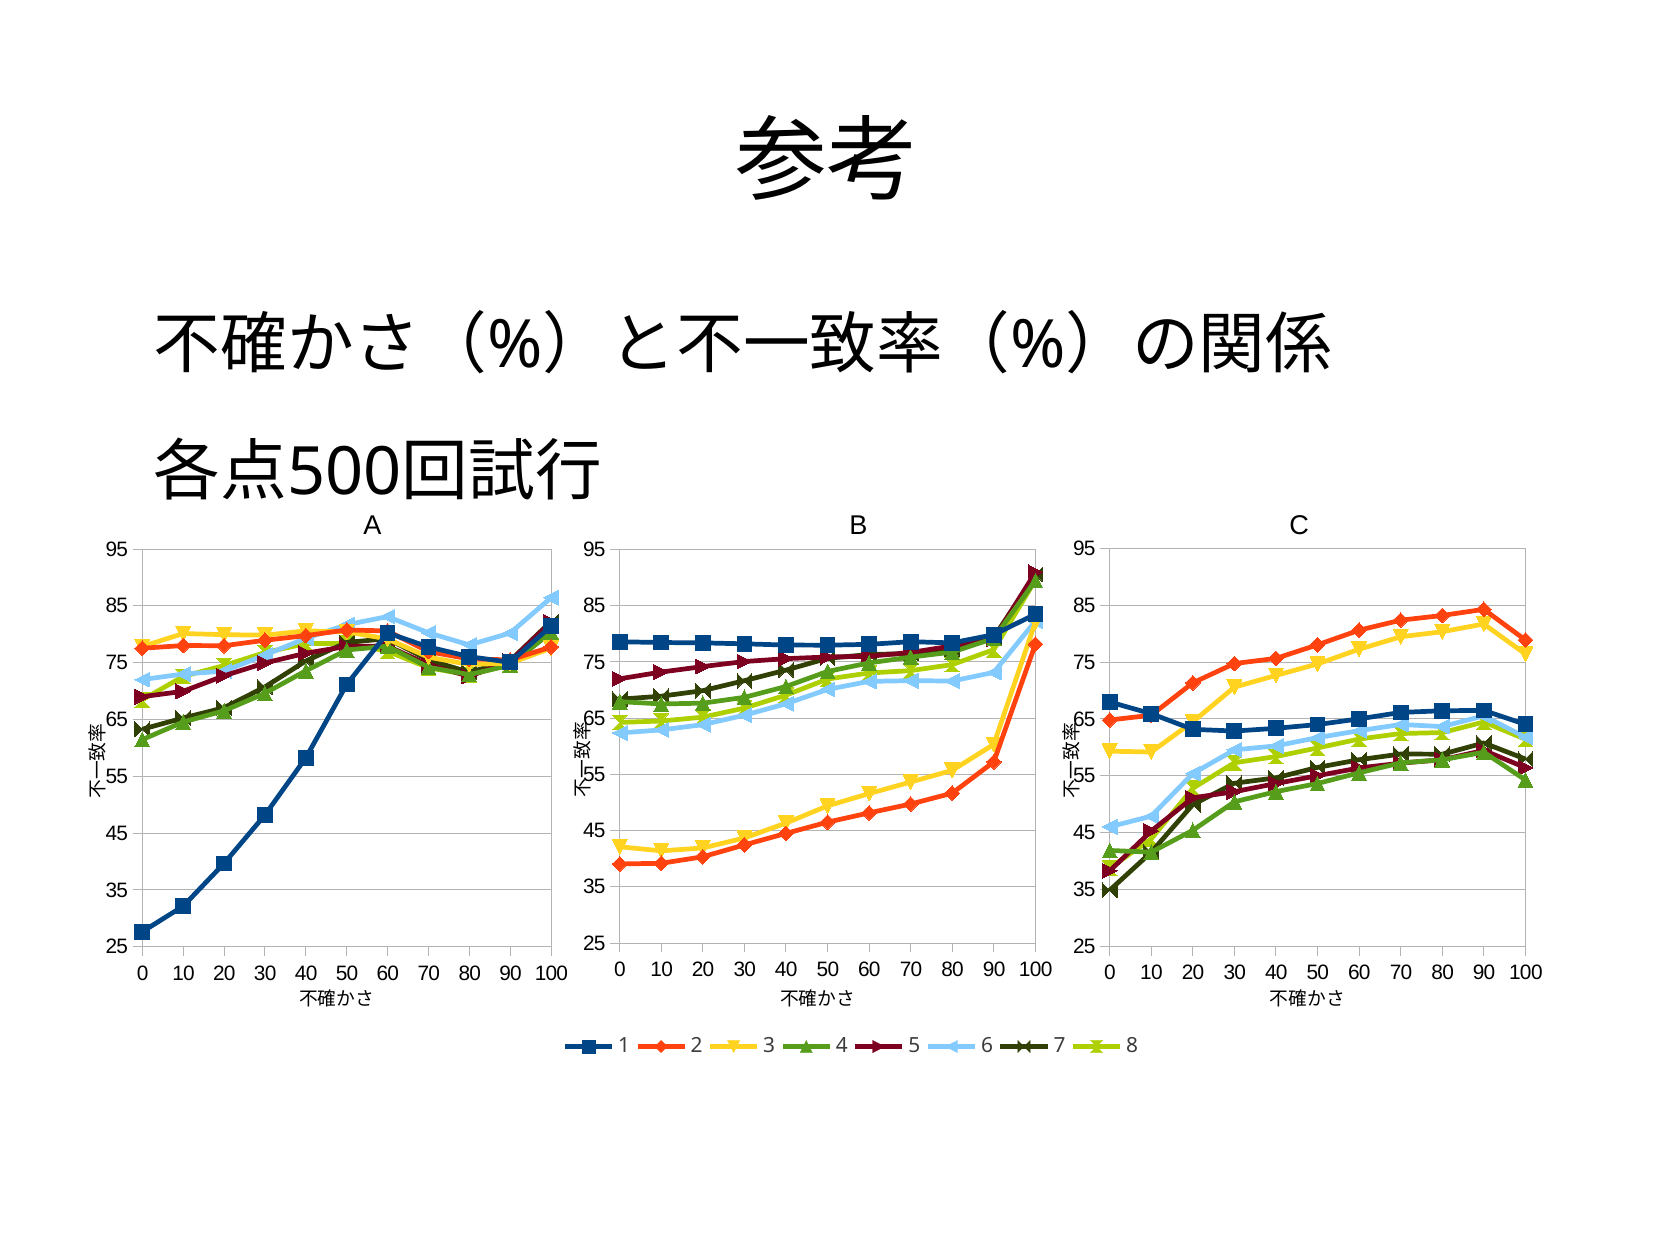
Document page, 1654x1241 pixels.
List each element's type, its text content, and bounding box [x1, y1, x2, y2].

title 参考 [82, 49, 1571, 257]
chart [76, 484, 1547, 1017]
picture [558, 1015, 1146, 1078]
list 不確かさ（%）と不一致率（%）の関係 各点500回試行 [82, 290, 1538, 484]
